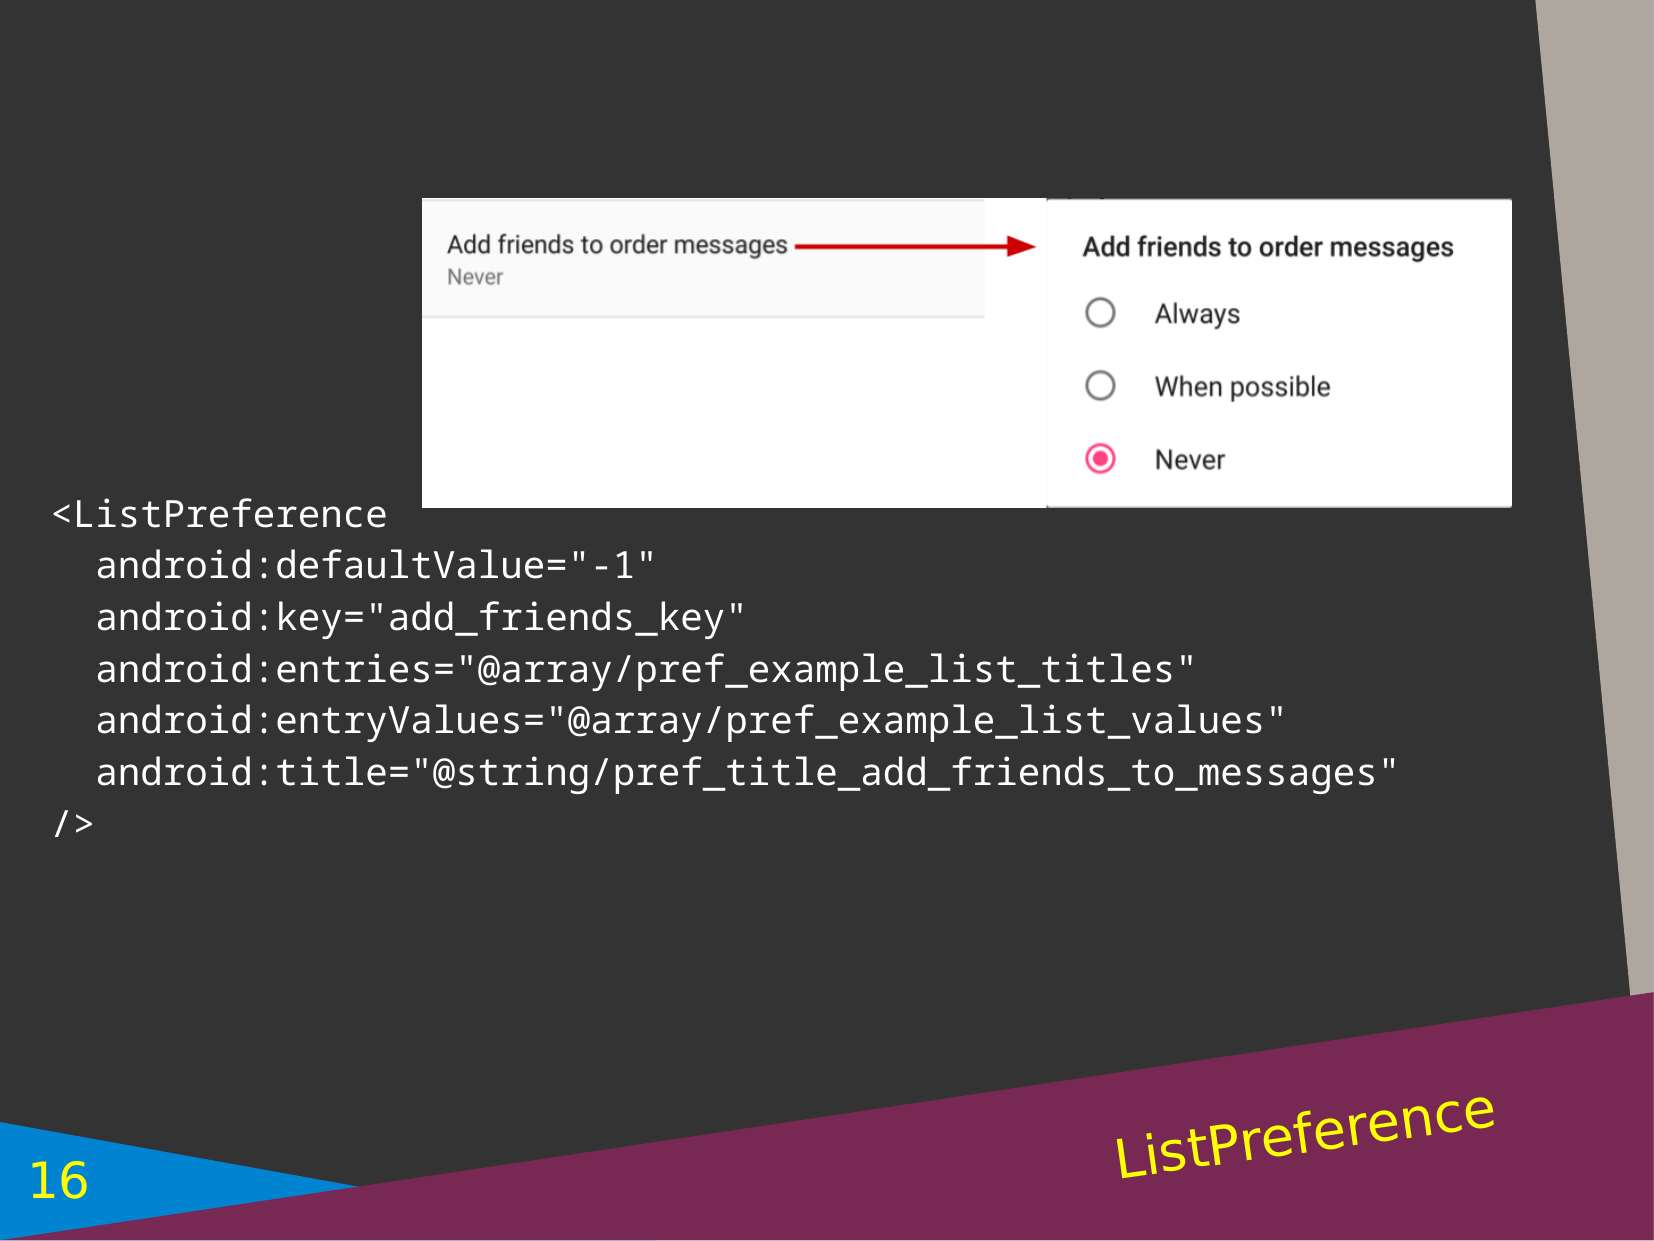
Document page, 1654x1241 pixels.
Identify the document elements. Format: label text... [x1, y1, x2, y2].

picture [422, 198, 1512, 508]
title ListPreference [956, 995, 1654, 1241]
list <ListPreference android:defaultValue="-1" android:key="add_friends_key" android:entries="@array/pref_example_list_titles" android:entryValues="@array/pref_example_list_values" android:title="@string/pref_title_add_friends_to_messages" /> [35, 316, 1434, 869]
